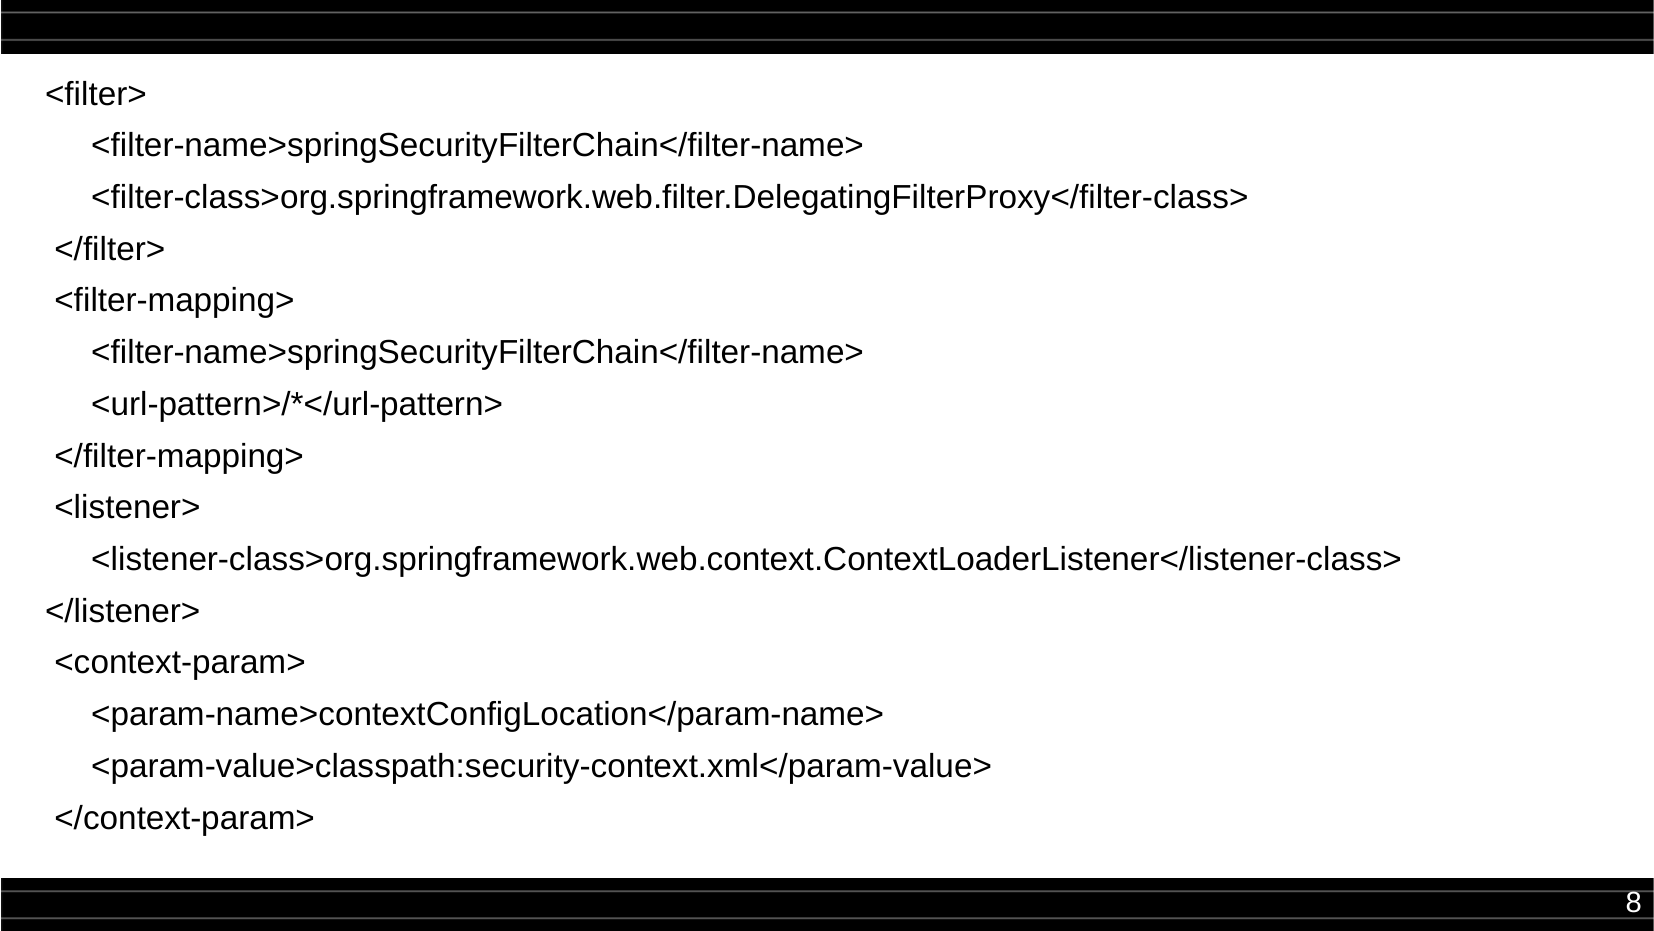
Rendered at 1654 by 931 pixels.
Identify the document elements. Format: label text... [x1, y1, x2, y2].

picture [1, 878, 1654, 931]
list <filter> <filter-name>springSecurityFilterChain</filter-name> <filter-class>org.springframework.web.filter.DelegatingFilterProxy</filter-class> </filter> <filter-mapping> <filter-name>springSecurityFilterChain</filter-name> <url-pattern>/*</url-pattern> </filter-mapping> <listener> <listener-class>org.springframework.web.context.ContextLoaderListener</listener-class> </listener> <context-param> <param-name>contextConfigLocation</param-name> <param-value>classpath:security-context.xml</param-value> </context-param> [45, 75, 1621, 851]
picture [1, 0, 1654, 54]
